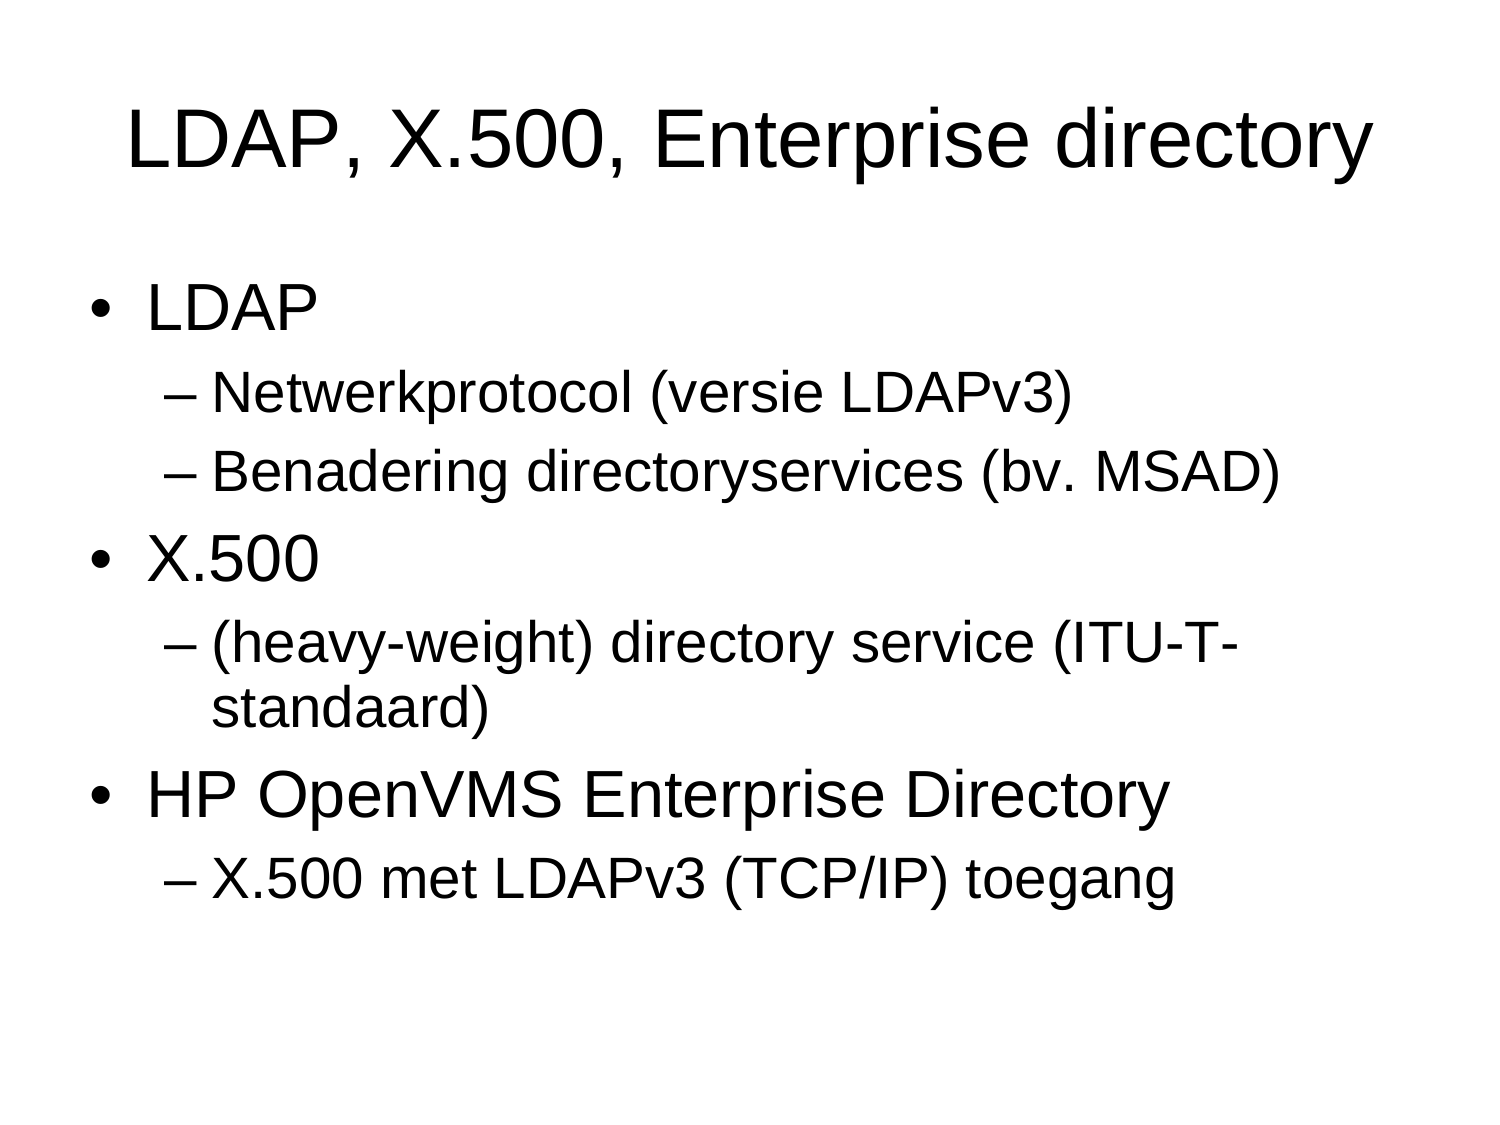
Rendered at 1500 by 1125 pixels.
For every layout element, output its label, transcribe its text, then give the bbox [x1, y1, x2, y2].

title LDAP, X.500, Enterprise directory [75, 45, 1426, 233]
list LDAP Netwerkprotocol (versie LDAPv3) Benadering directoryservices (bv. MSAD) X.500 (heavy-weight) directory service (ITU-T-standaard) HP OpenVMS Enterprise Directory X.500 met LDAPv3 (TCP/IP) toegang [75, 262, 1426, 1006]
